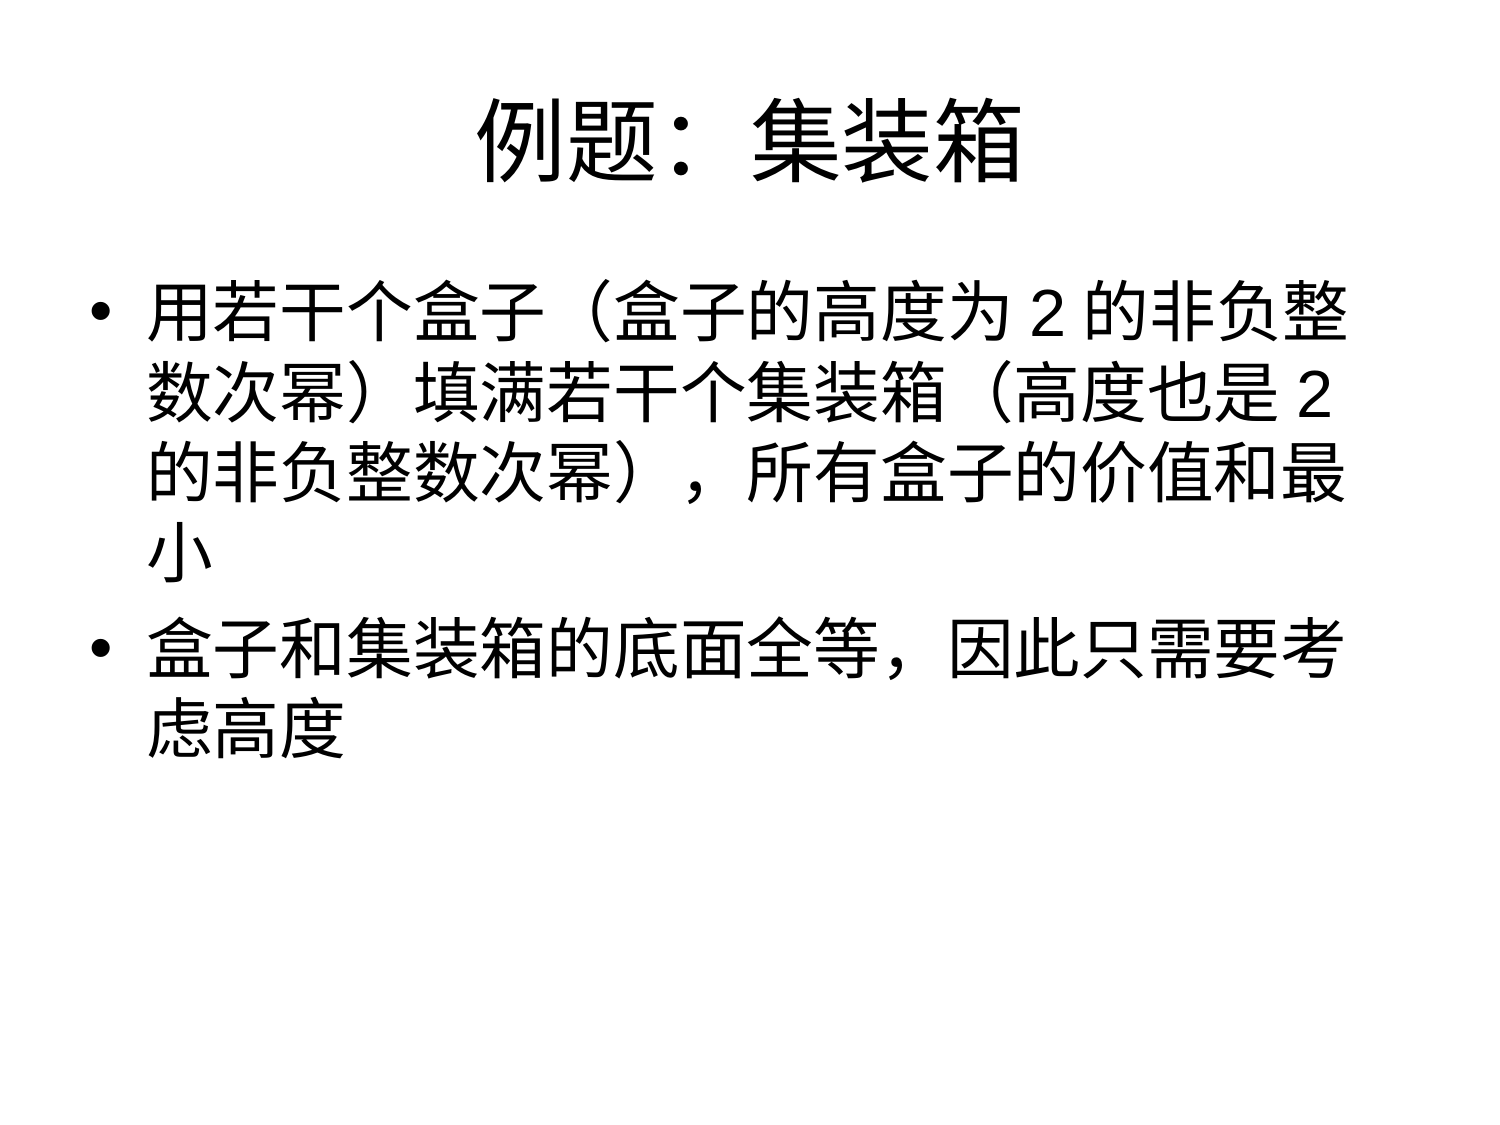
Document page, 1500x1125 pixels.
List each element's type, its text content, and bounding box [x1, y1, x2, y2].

list 用若干个盒子（盒子的高度为2的非负整数次幂）填满若干个集装箱（高度也是2的非负整数次幂），所有盒子的价值和最小 盒子和集装箱的底面全等，因此只需要考虑高度 [75, 262, 1426, 1006]
title 例题：集装箱 [75, 45, 1426, 233]
